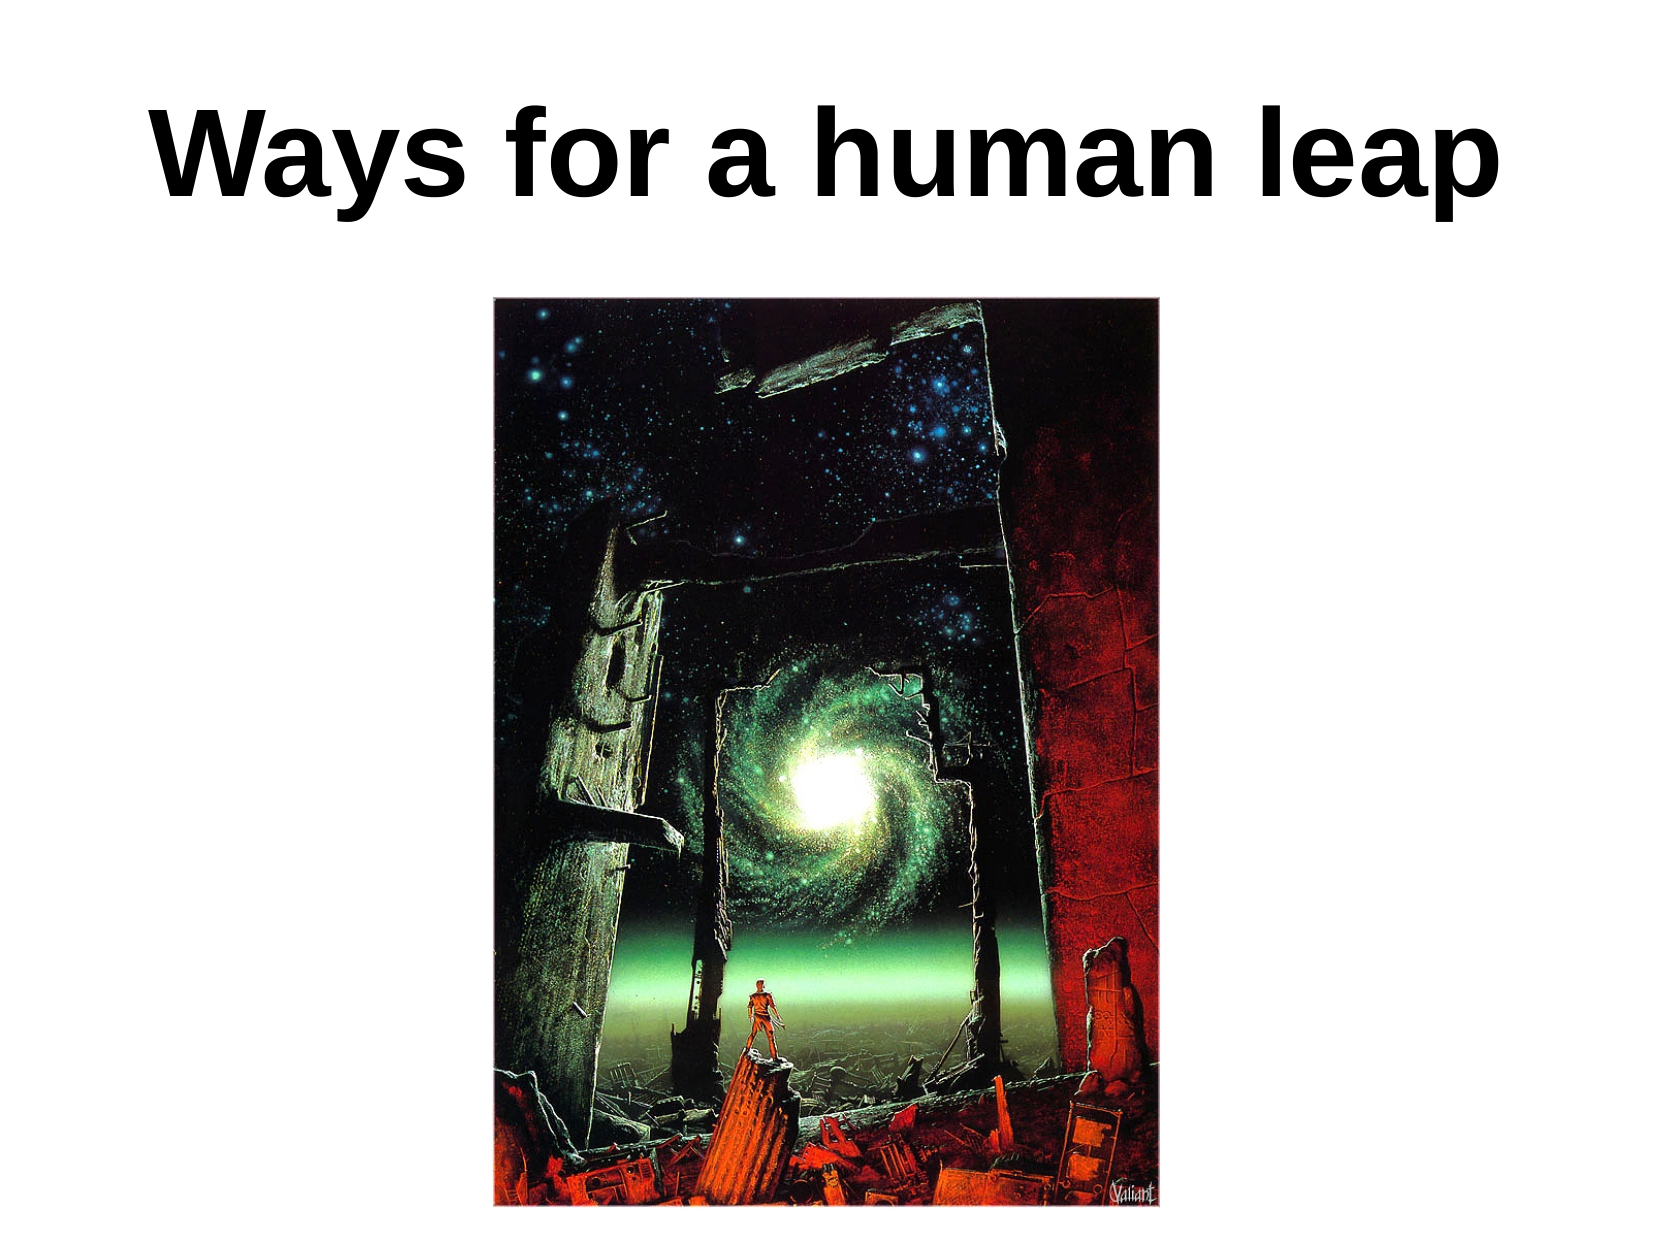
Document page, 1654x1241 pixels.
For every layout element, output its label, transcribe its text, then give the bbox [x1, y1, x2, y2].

picture [491, 295, 1162, 1209]
title Ways for a human leap [82, 49, 1571, 257]
